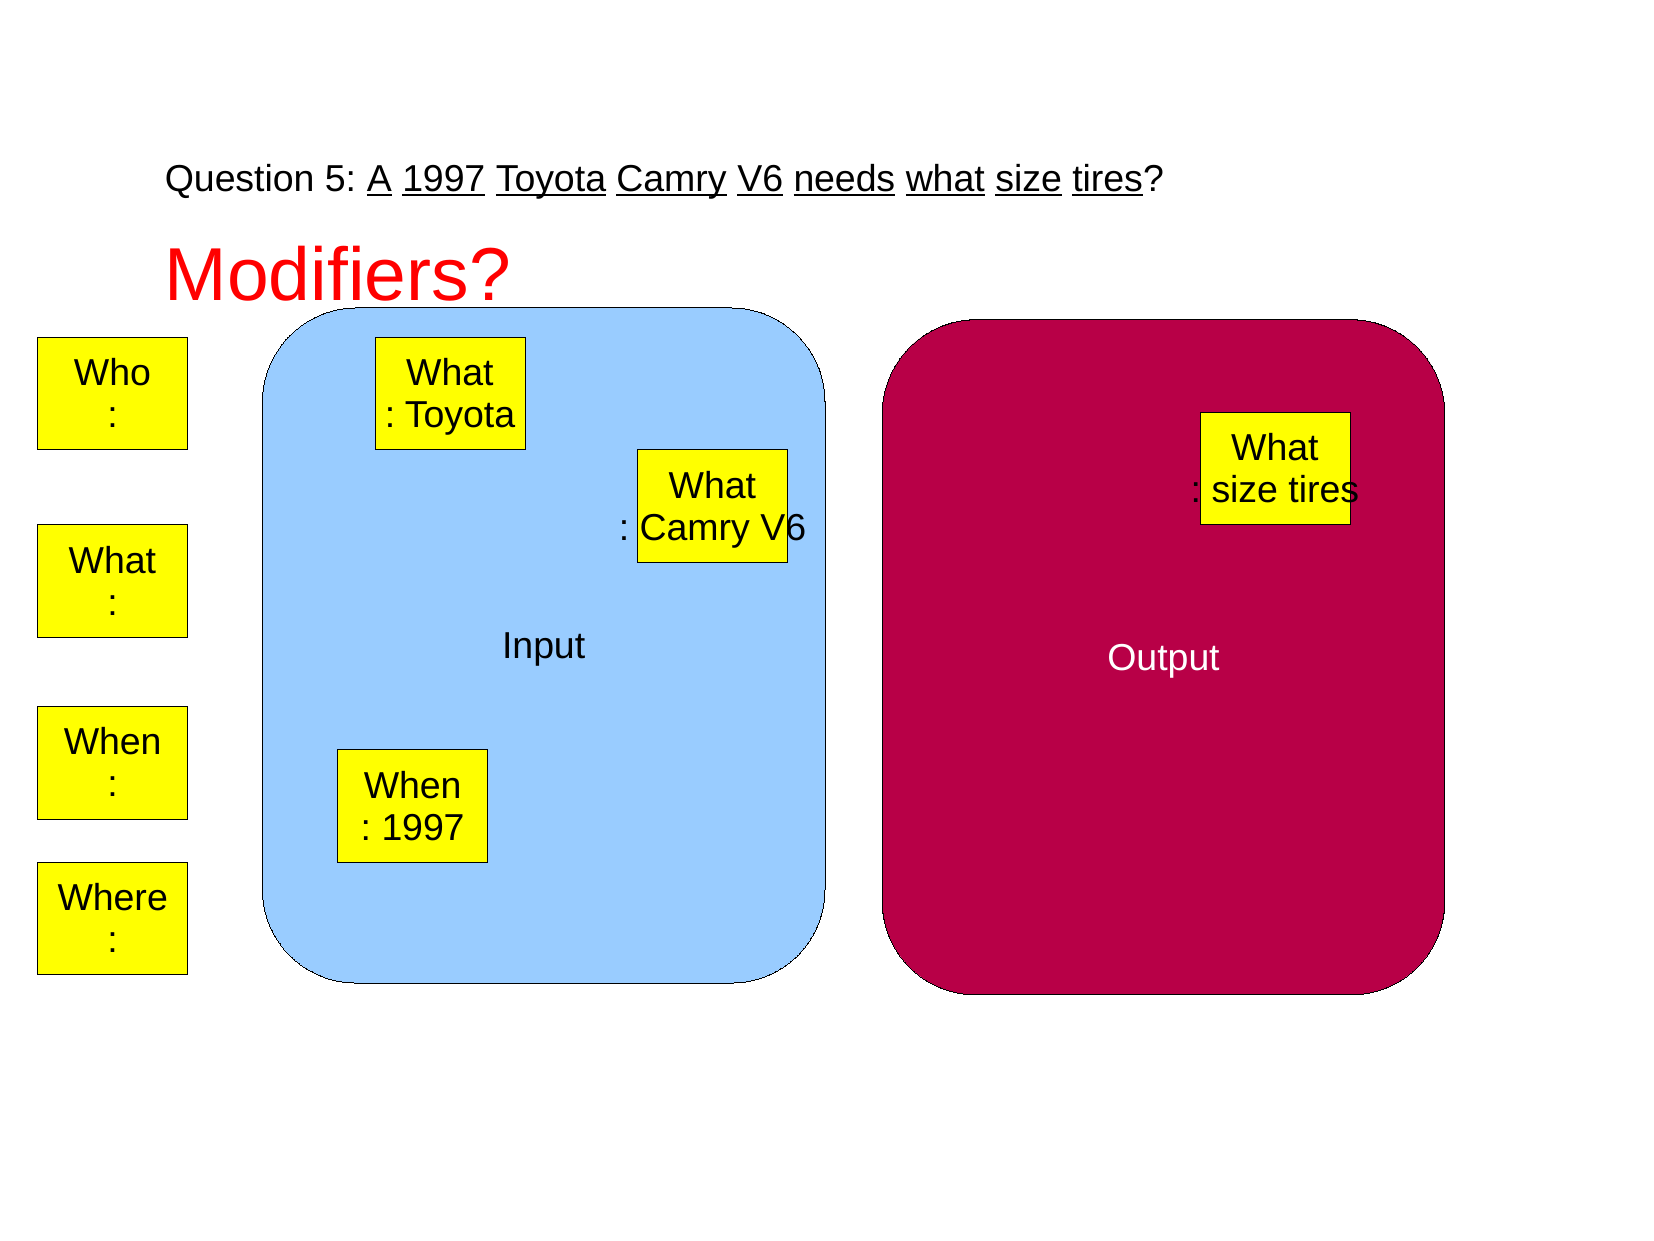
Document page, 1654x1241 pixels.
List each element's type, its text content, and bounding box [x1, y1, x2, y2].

text_box When : 1997 [337, 749, 488, 863]
text_box Where : [37, 862, 188, 975]
text_box Modifiers? [150, 225, 751, 451]
text_box What : size tires [1200, 412, 1351, 525]
text_box When : [37, 706, 188, 820]
text_box Output [882, 319, 1445, 995]
text_box Who : [37, 337, 150, 450]
text_box Input [791, 526, 801, 538]
text_box What : [37, 524, 188, 638]
text_box What : Camry V6 [637, 449, 788, 563]
text_box Question 5: A 1997 Toyota Camry V6 needs what size tires? [150, 150, 1313, 226]
text_box Input [262, 310, 826, 984]
